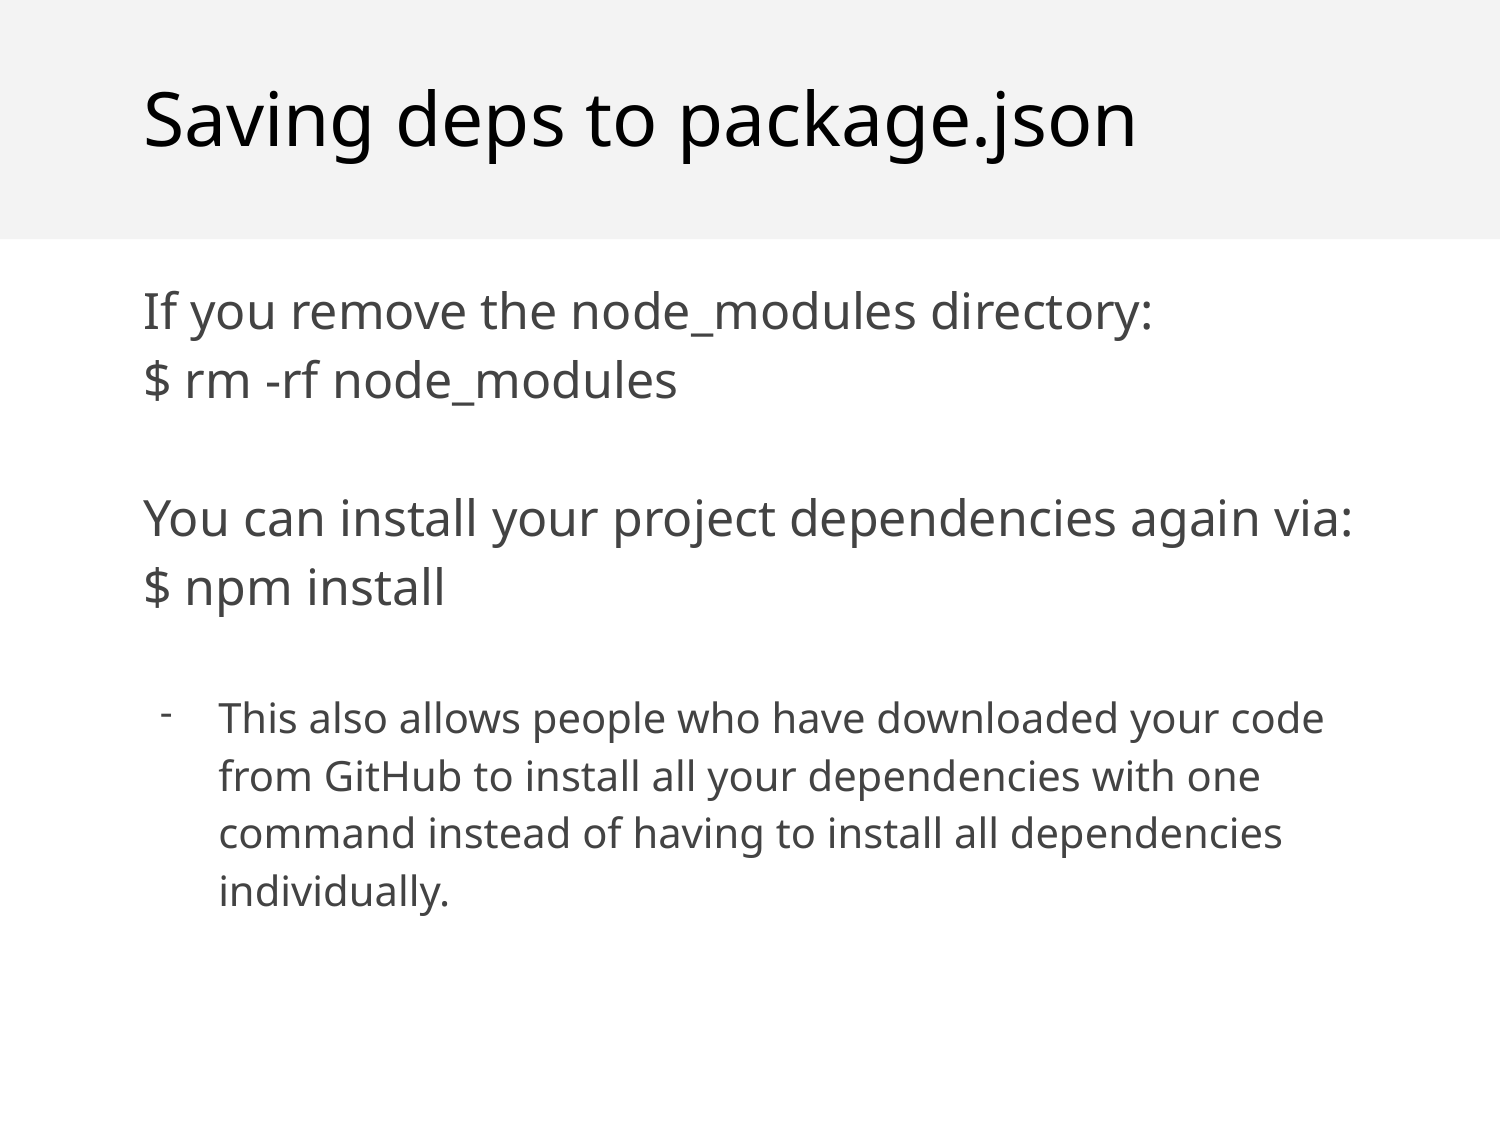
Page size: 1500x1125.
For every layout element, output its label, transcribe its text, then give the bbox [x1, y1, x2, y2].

list If you remove the node_modules directory: $ rm -rf node_modules You can install your project dependencies again via: $ npm install This also allows people who have downloaded your code from GitHub to install all your dependencies with one command instead of having to install all dependencies individually. [128, 255, 1372, 1004]
title Saving deps to package.json [128, 56, 1372, 183]
